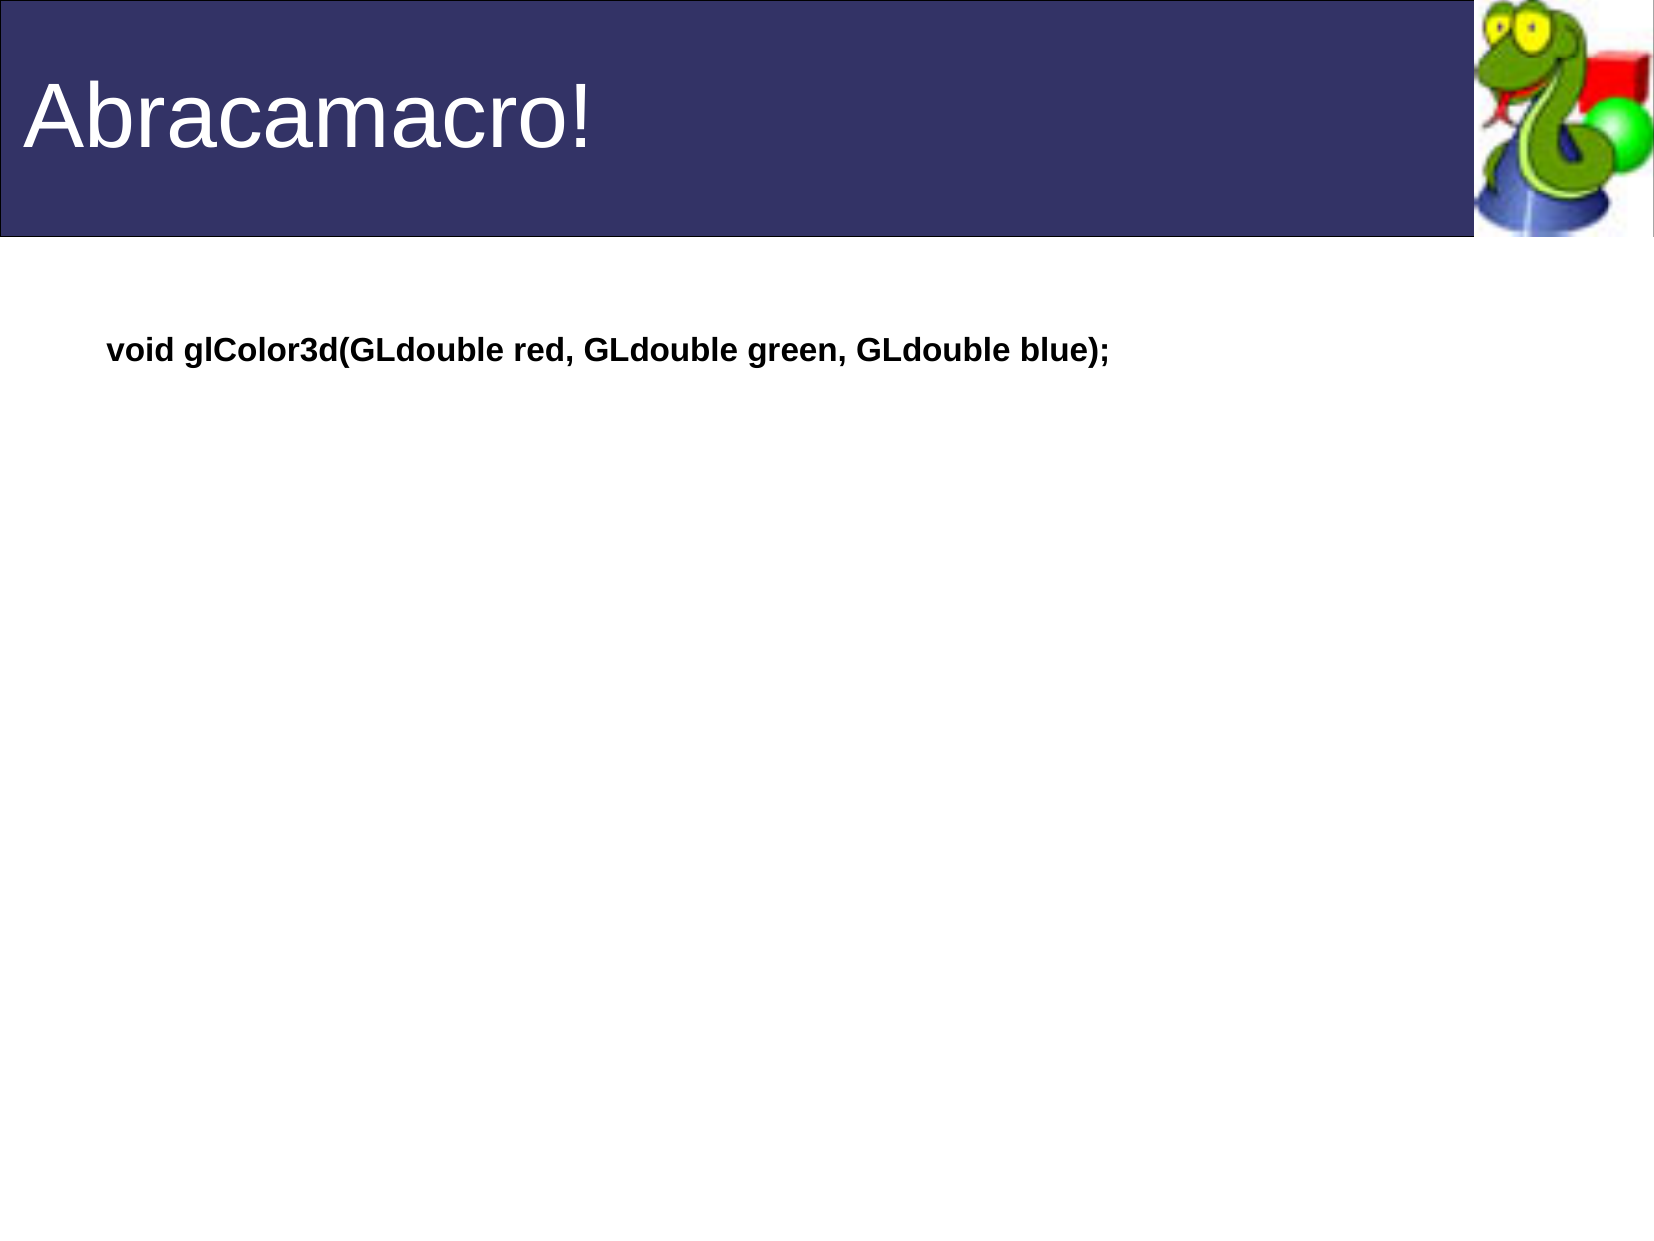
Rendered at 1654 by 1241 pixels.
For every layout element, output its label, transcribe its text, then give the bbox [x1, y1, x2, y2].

title Abracamacro! [23, 19, 1477, 212]
picture [1474, 0, 1654, 237]
text_box void glColor3d(GLdouble red, GLdouble green, GLdouble blue); [91, 286, 1562, 974]
